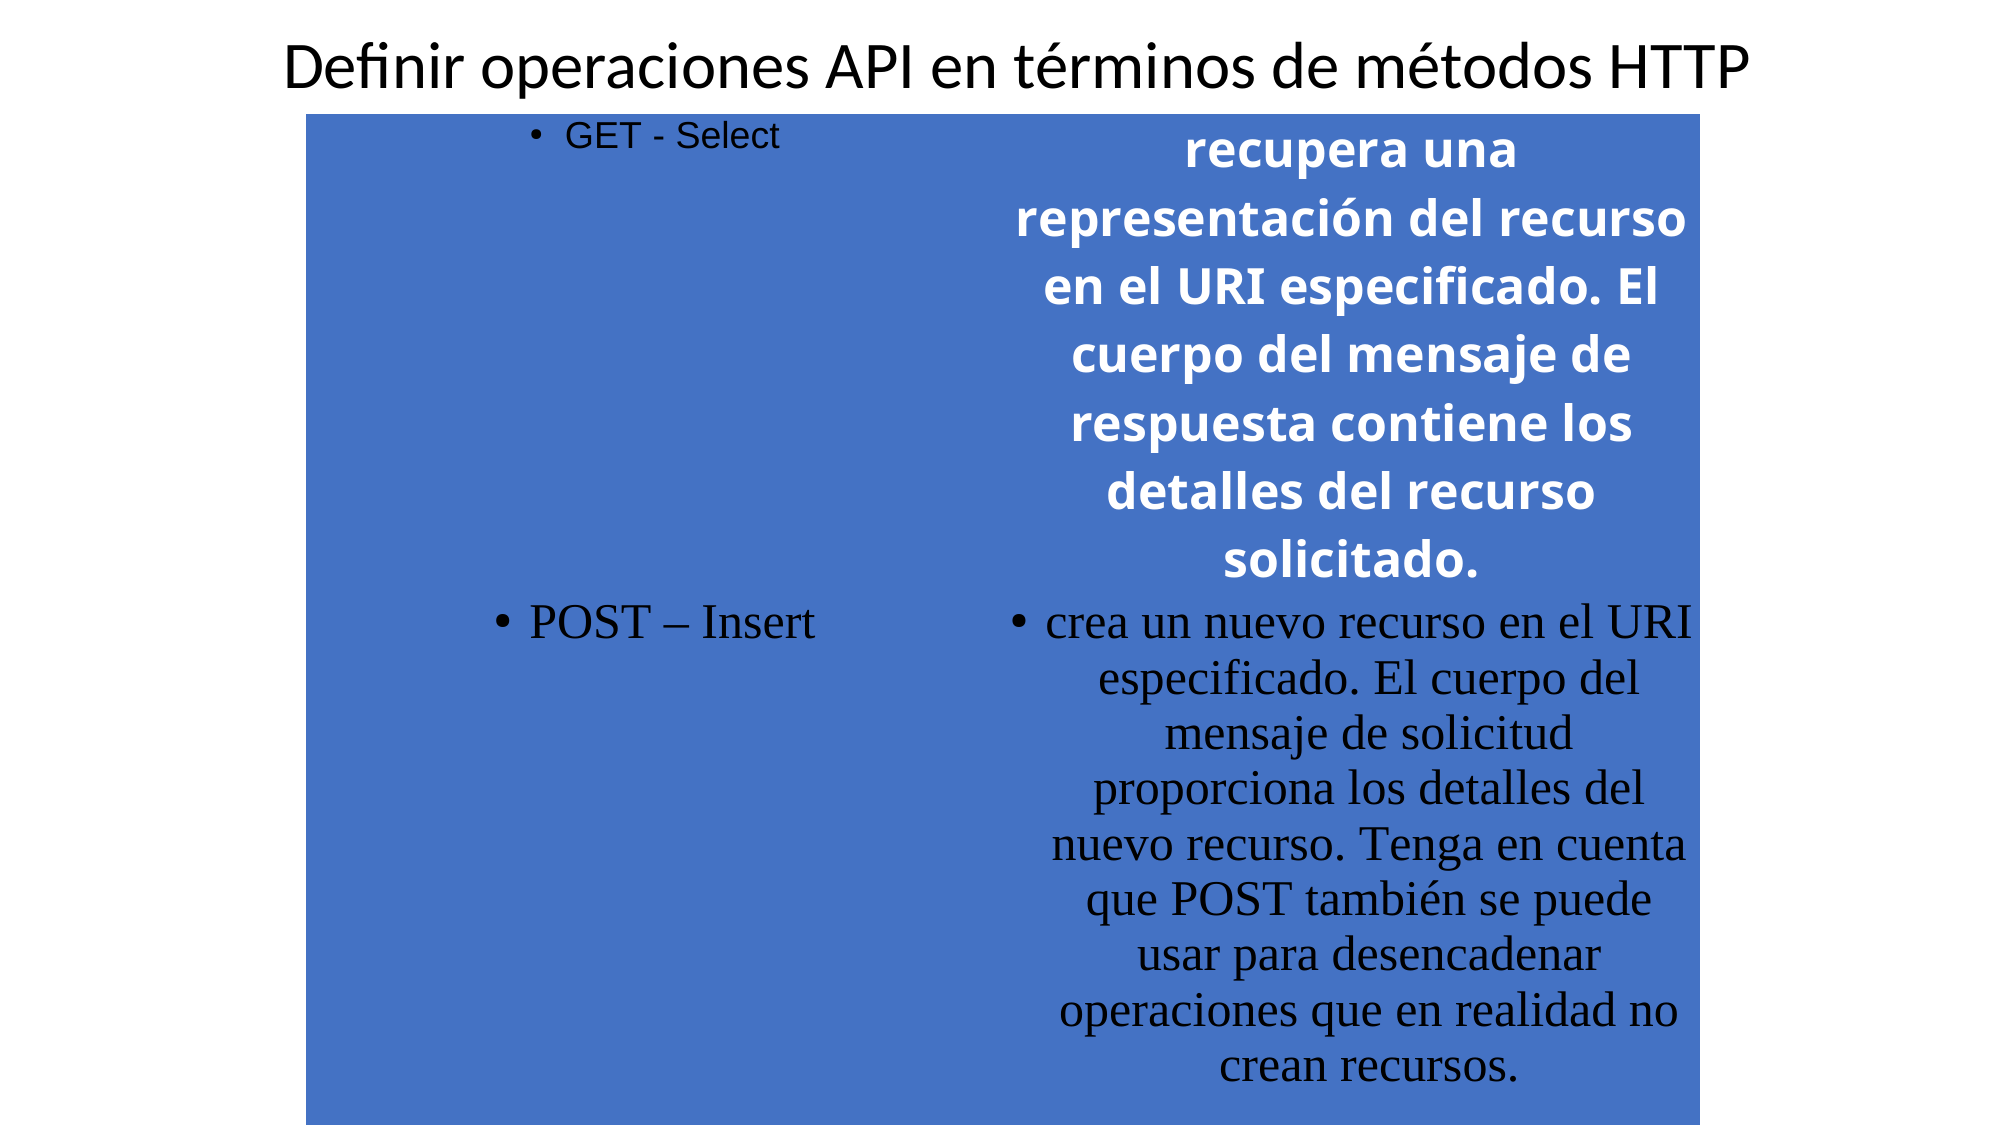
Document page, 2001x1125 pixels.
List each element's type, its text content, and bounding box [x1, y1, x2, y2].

table_header recupera una representación del recurso en el URI especificado. El cuerpo del mensaje de respuesta contiene los detalles del recurso solicitado. [1003, 114, 1700, 595]
text_box Definir operaciones API en términos de métodos HTTP [268, 14, 1783, 111]
table_cell crea un nuevo recurso en el URI especificado. El cuerpo del mensaje de solicitud proporciona los detalles del nuevo recurso. Tenga en cuenta que POST también se puede usar para desencadenar operaciones que en realidad no crean recursos. [1003, 595, 1700, 1125]
table_header GET - Select [306, 114, 1003, 595]
table_cell POST – Insert [306, 595, 1003, 1125]
